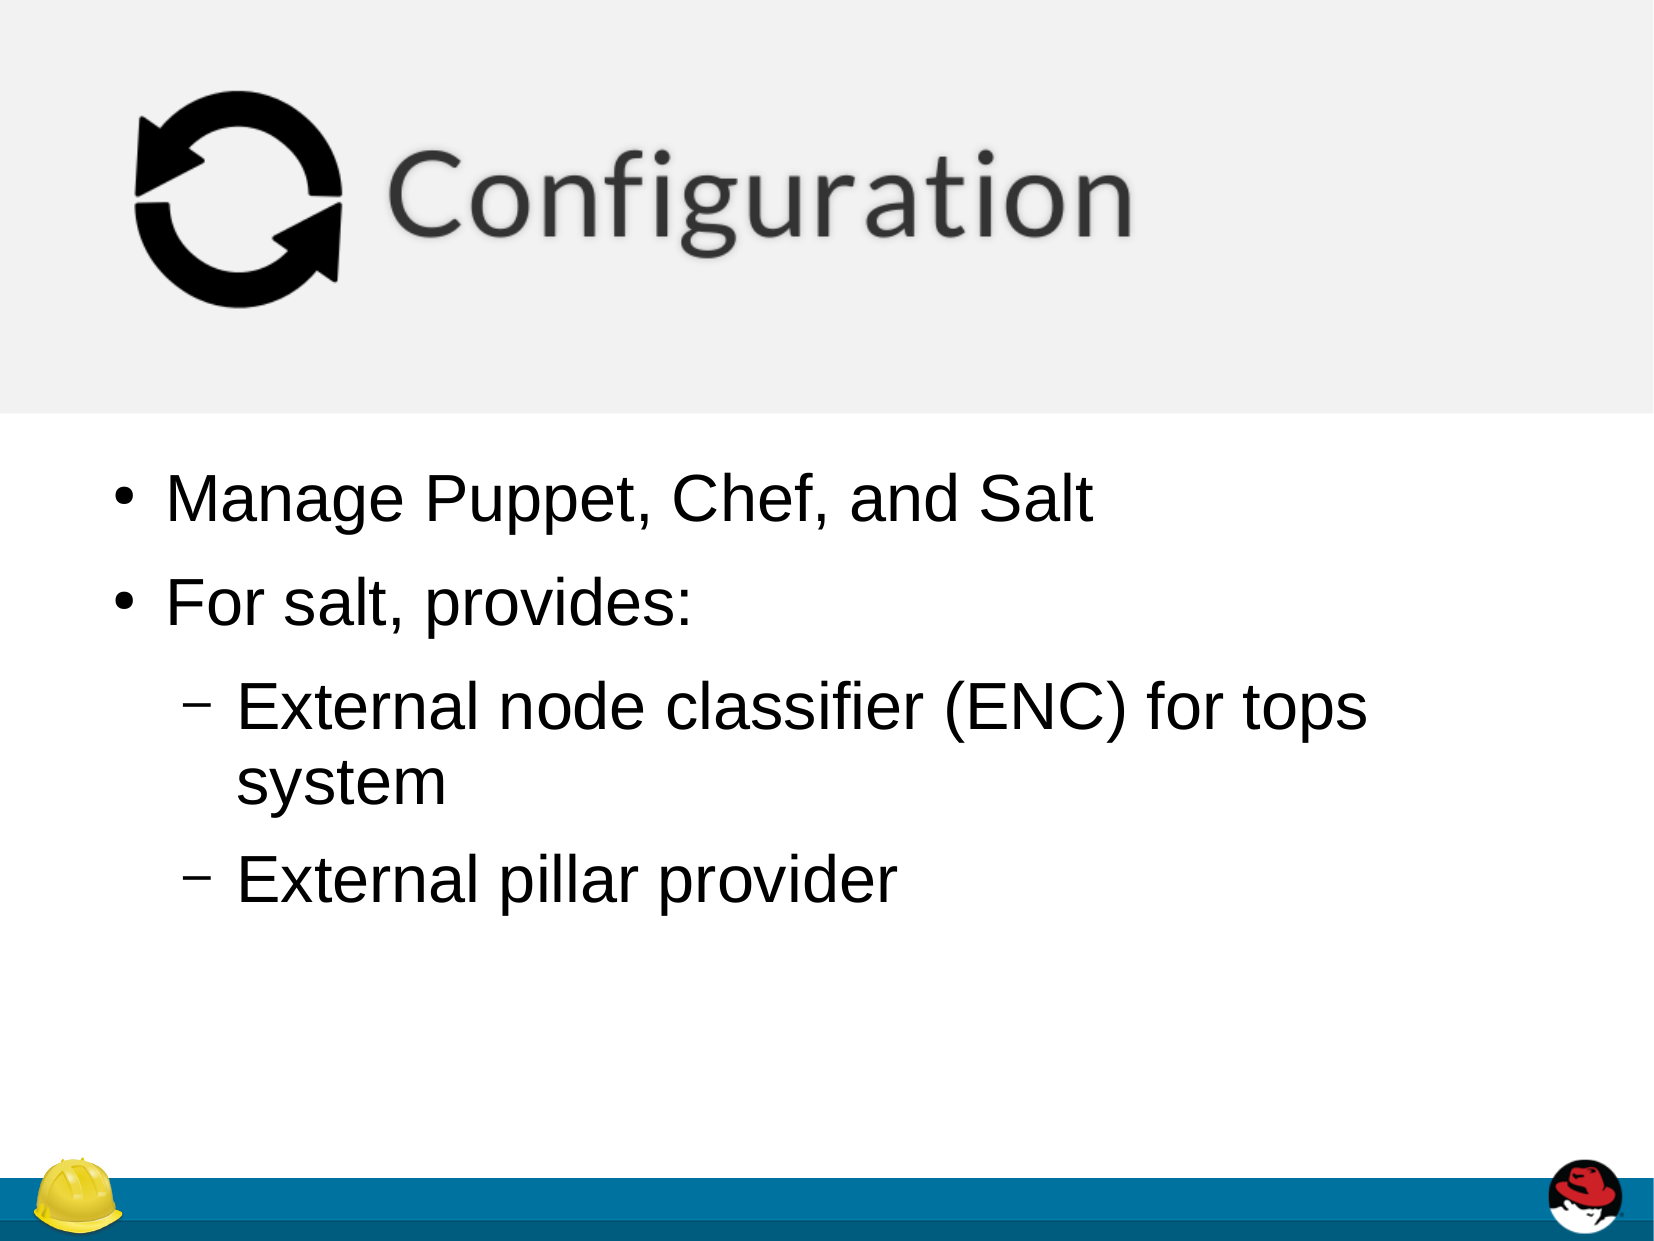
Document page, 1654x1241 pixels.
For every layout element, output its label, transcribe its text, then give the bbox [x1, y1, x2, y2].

list Manage Puppet, Chef, and Salt For salt, provides: External node classifier (ENC) for tops system External pillar provider [94, 460, 1583, 957]
picture [1547, 1157, 1630, 1233]
picture [23, 1145, 130, 1235]
picture [83, 49, 1335, 376]
text_box [0, 0, 1654, 414]
